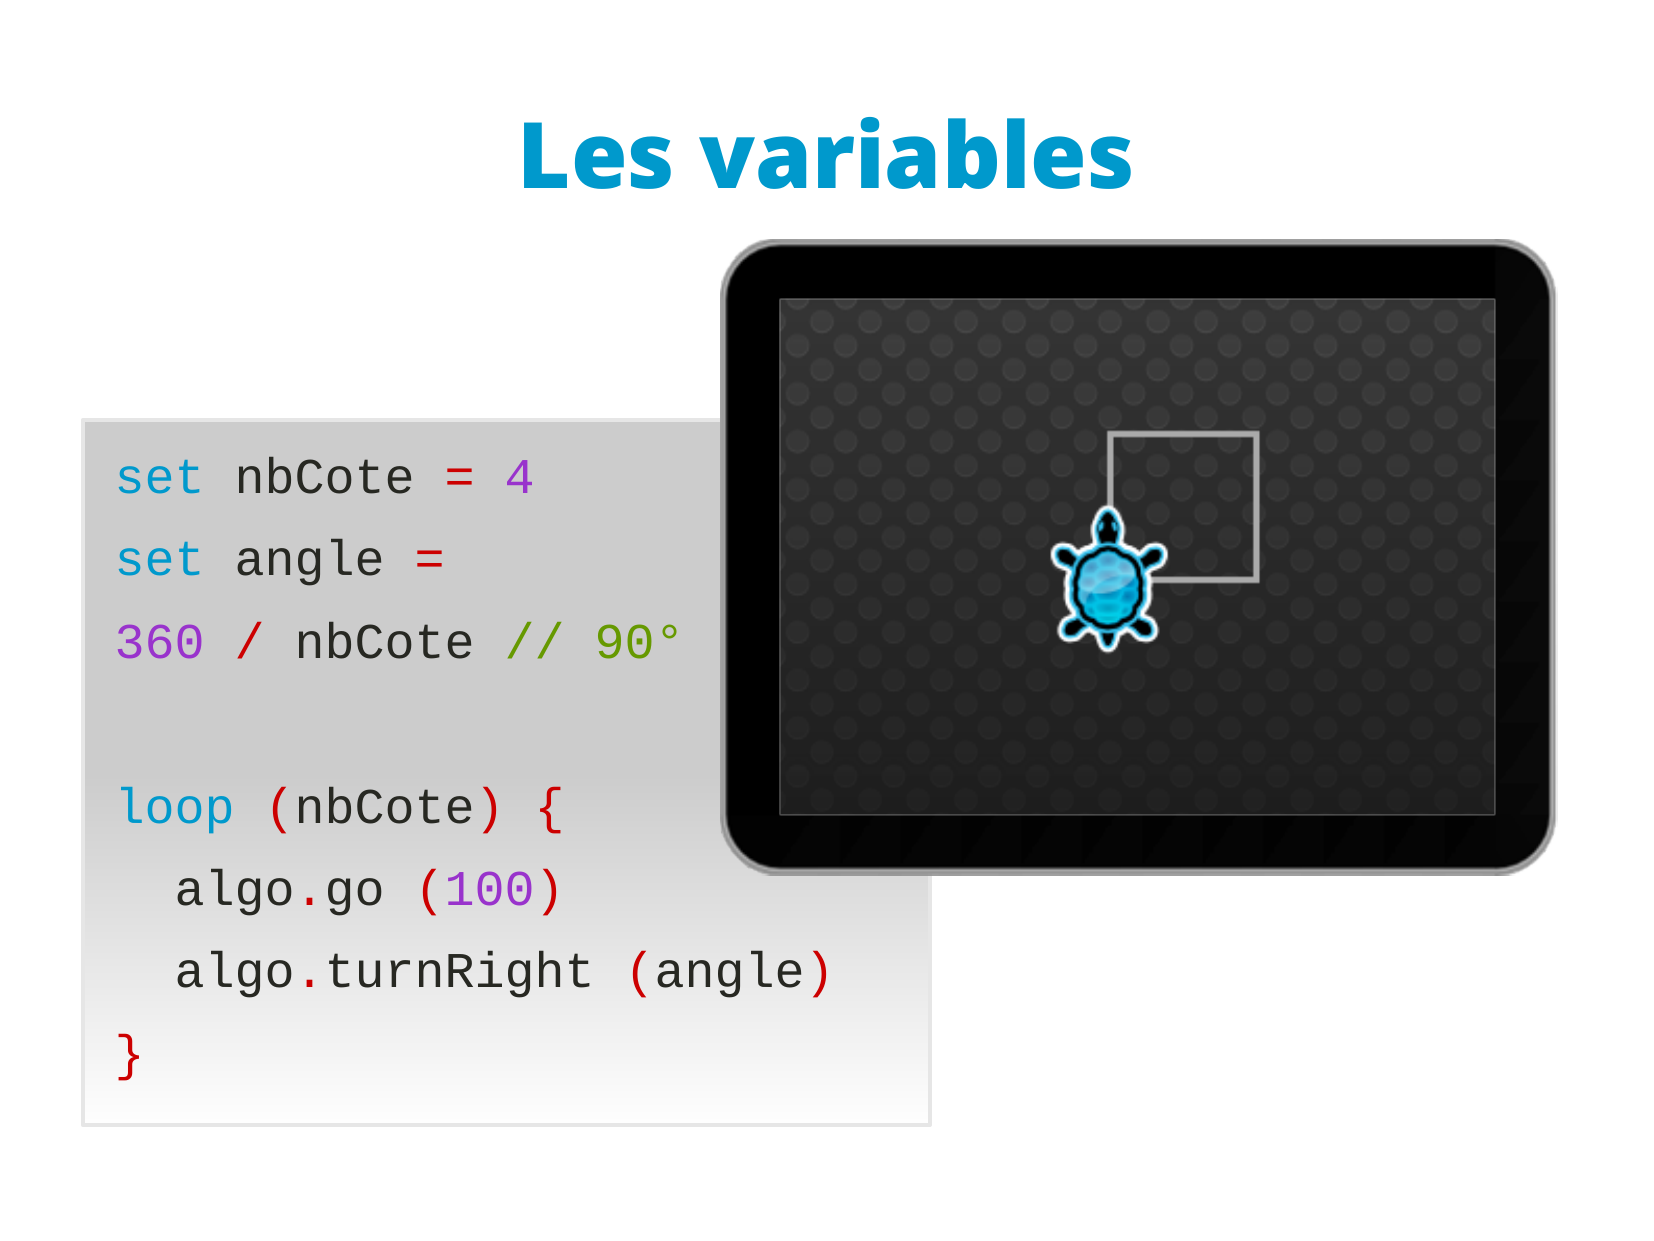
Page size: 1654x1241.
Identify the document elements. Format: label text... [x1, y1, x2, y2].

title Les variables [82, 49, 1571, 257]
list set nbCote = 4 set angle = 360 / nbCote // 90° loop (nbCote) { algo.go (100) algo.turnRight (angle) } [82, 420, 931, 1126]
picture [720, 239, 1558, 876]
